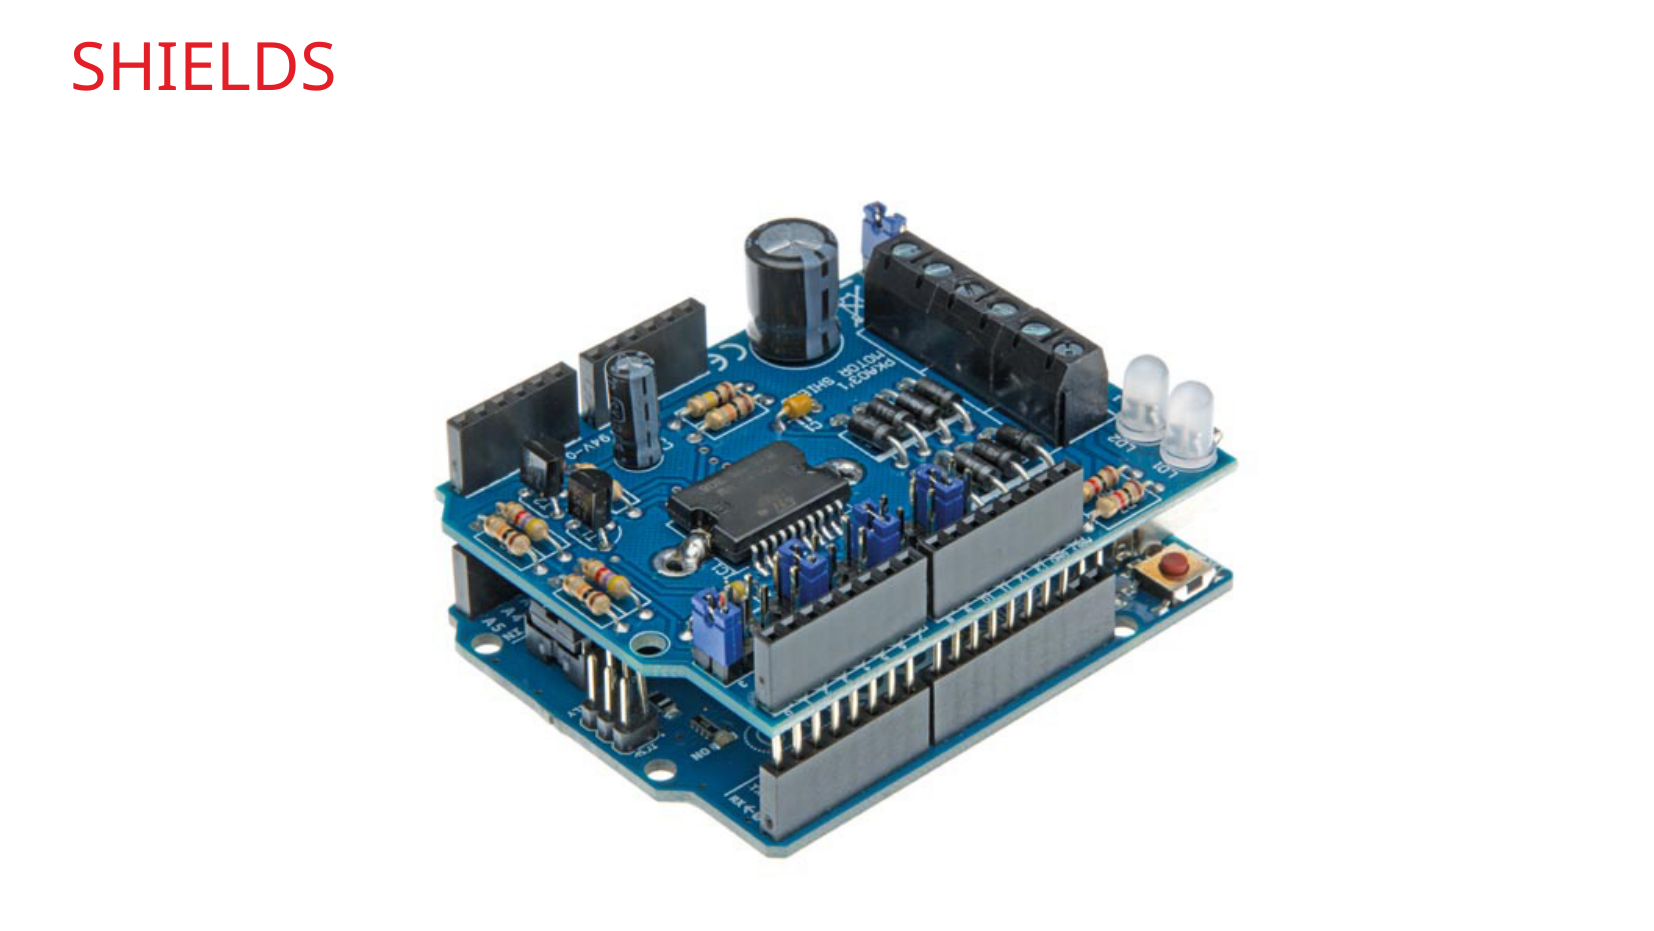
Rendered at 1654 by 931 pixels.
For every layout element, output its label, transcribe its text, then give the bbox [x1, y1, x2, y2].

picture [358, 176, 1296, 880]
title SHIELDS [70, 11, 1347, 118]
